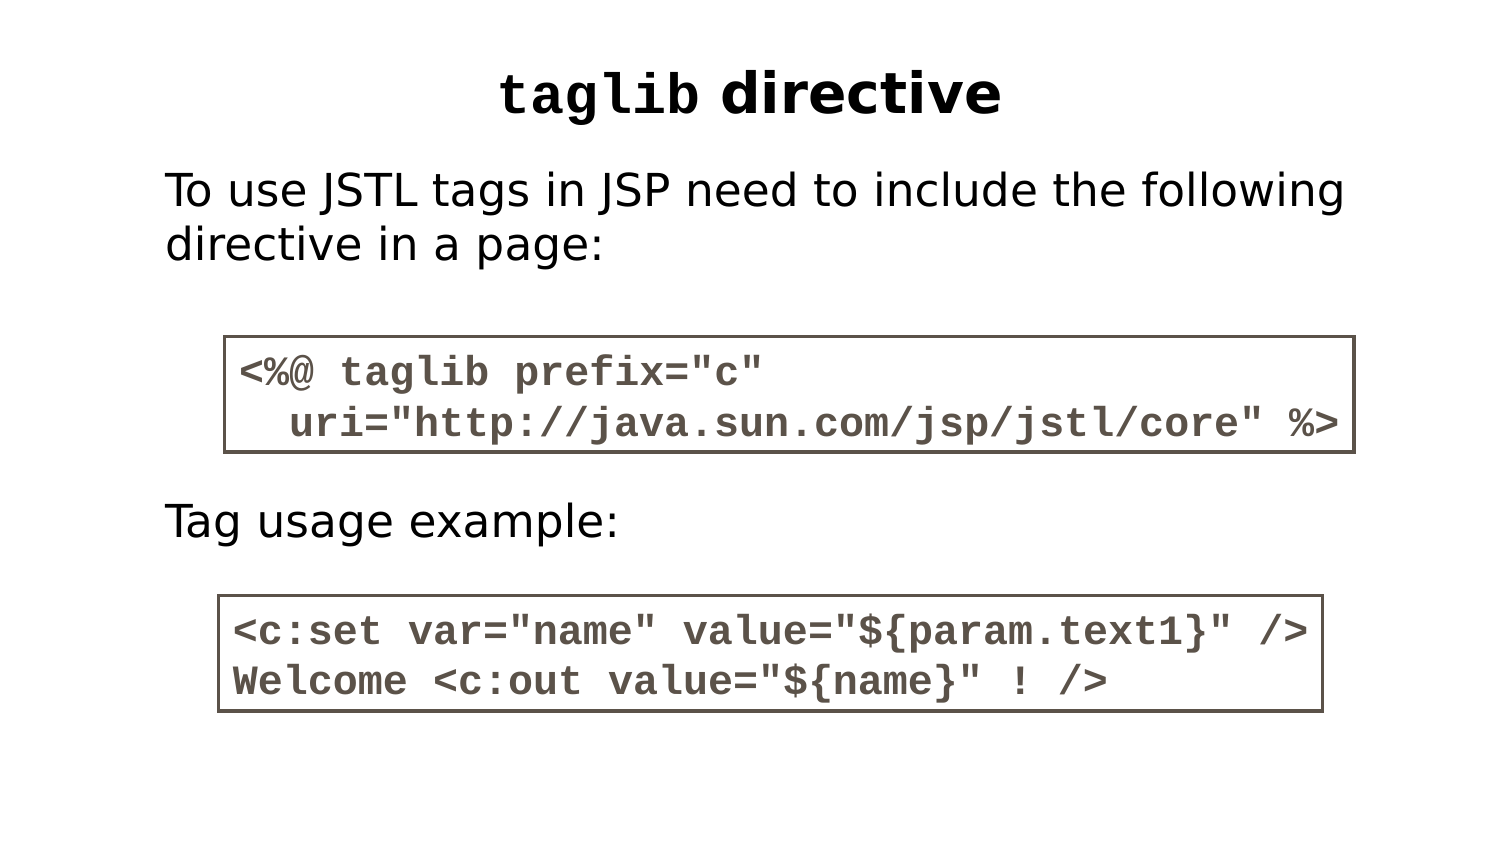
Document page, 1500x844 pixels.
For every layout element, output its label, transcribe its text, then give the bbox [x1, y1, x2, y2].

list To use JSTL tags in JSP need to include the following directive in a page: Tag usage example: [75, 153, 1395, 807]
text_box <c:set var="name" value="${param.text1}" /> Welcome <c:out value="${name}" ! /> [218, 595, 1323, 711]
title taglib directive [75, 33, 1425, 133]
text_box <%@ taglib prefix="c" uri="http://java.sun.com/jsp/jstl/core" %> [224, 336, 1355, 453]
